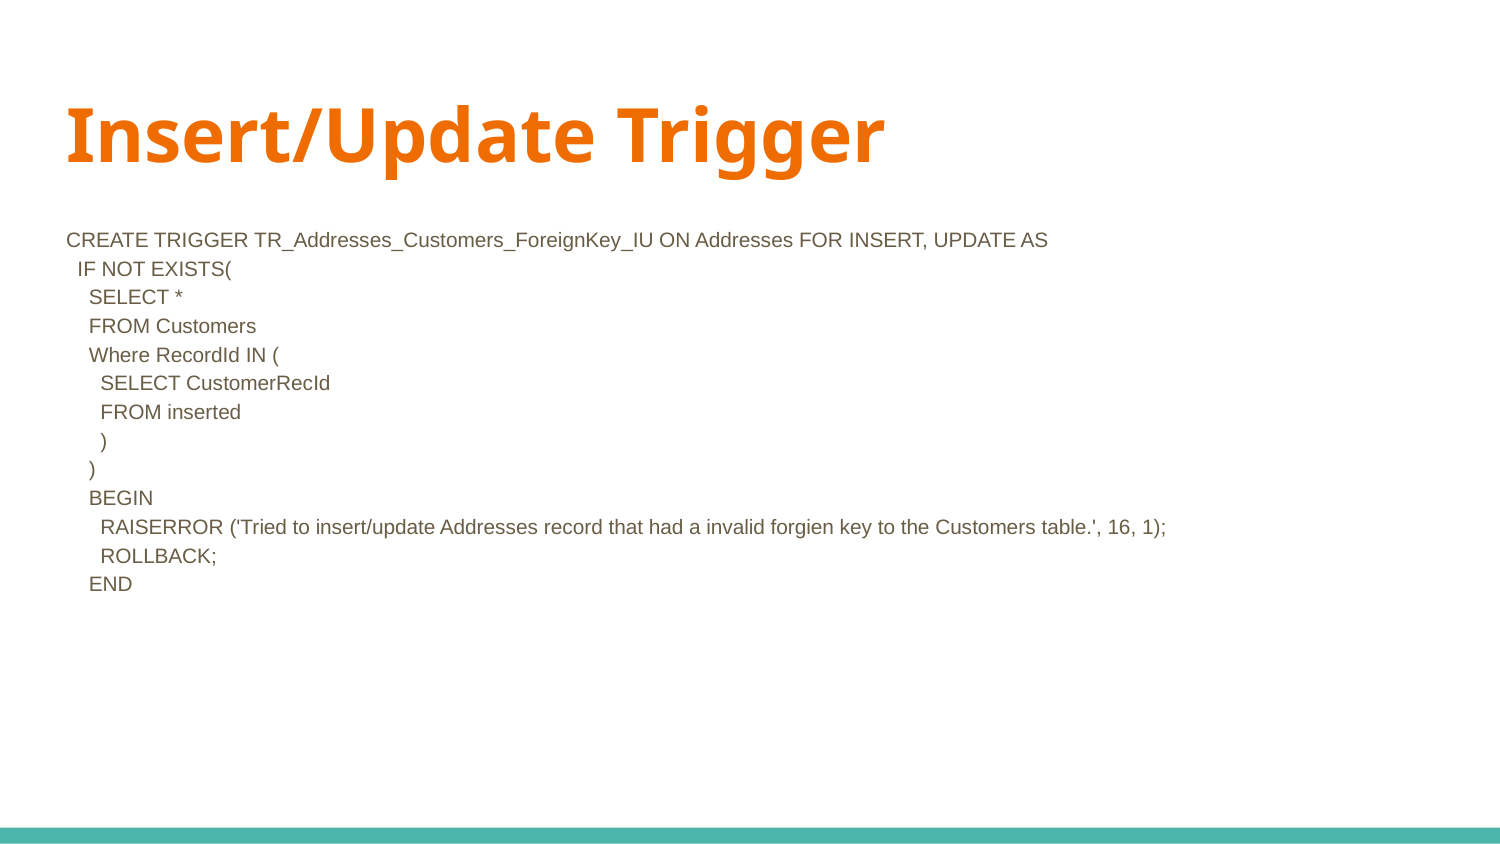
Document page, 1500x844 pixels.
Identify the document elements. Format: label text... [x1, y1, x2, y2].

list CREATE TRIGGER TR_Addresses_Customers_ForeignKey_IU ON Addresses FOR INSERT, UPDATE AS IF NOT EXISTS( SELECT * FROM Customers Where RecordId IN ( SELECT CustomerRecId FROM inserted ) ) BEGIN RAISERROR ('Tried to insert/update Addresses record that had a invalid forgien key to the Customers table.', 16, 1); ROLLBACK; END [51, 207, 1449, 750]
title Insert/Update Trigger [51, 72, 1449, 189]
